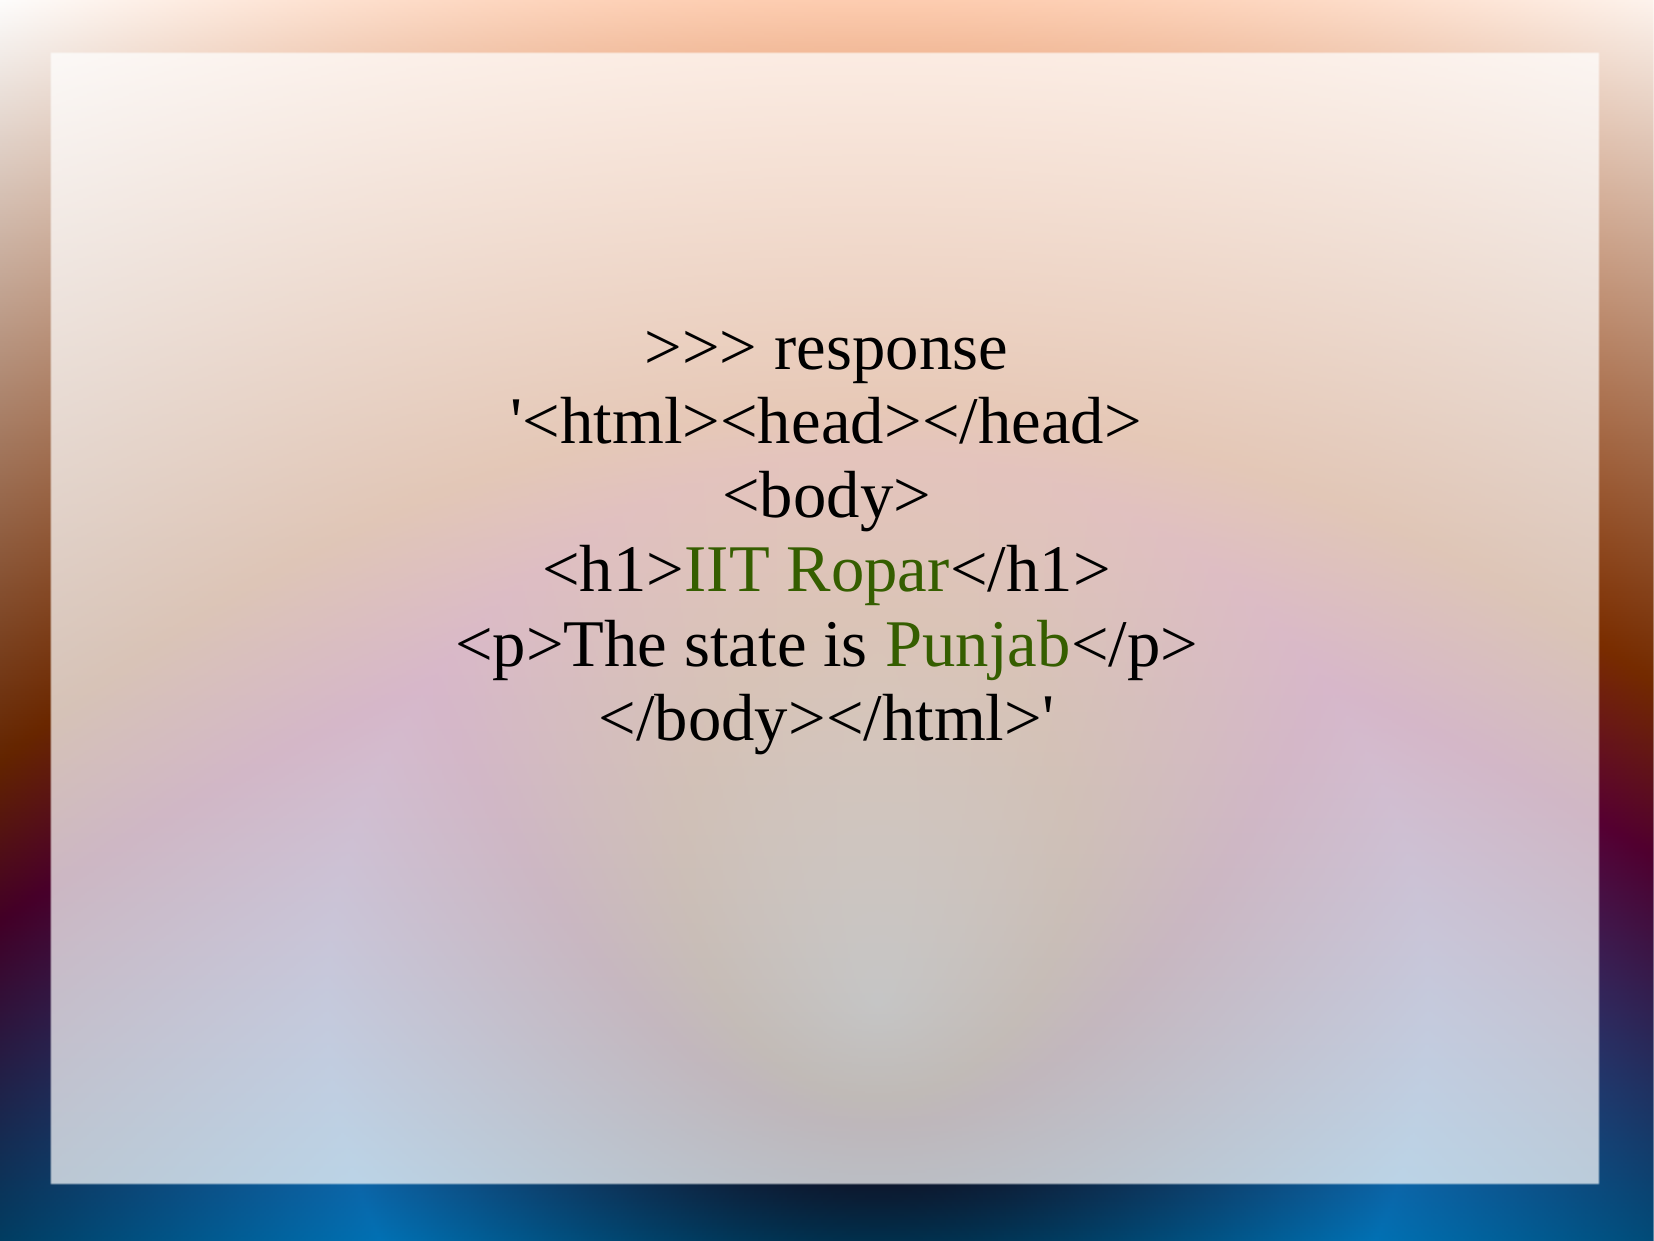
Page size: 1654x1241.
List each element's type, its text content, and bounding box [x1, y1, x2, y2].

subtitle >>> response '<html><head></head> <body> <h1>IIT Ropar</h1> <p>The state is Punjab</p> </body></html>' [82, 55, 1571, 1010]
picture [0, 0, 1654, 1241]
